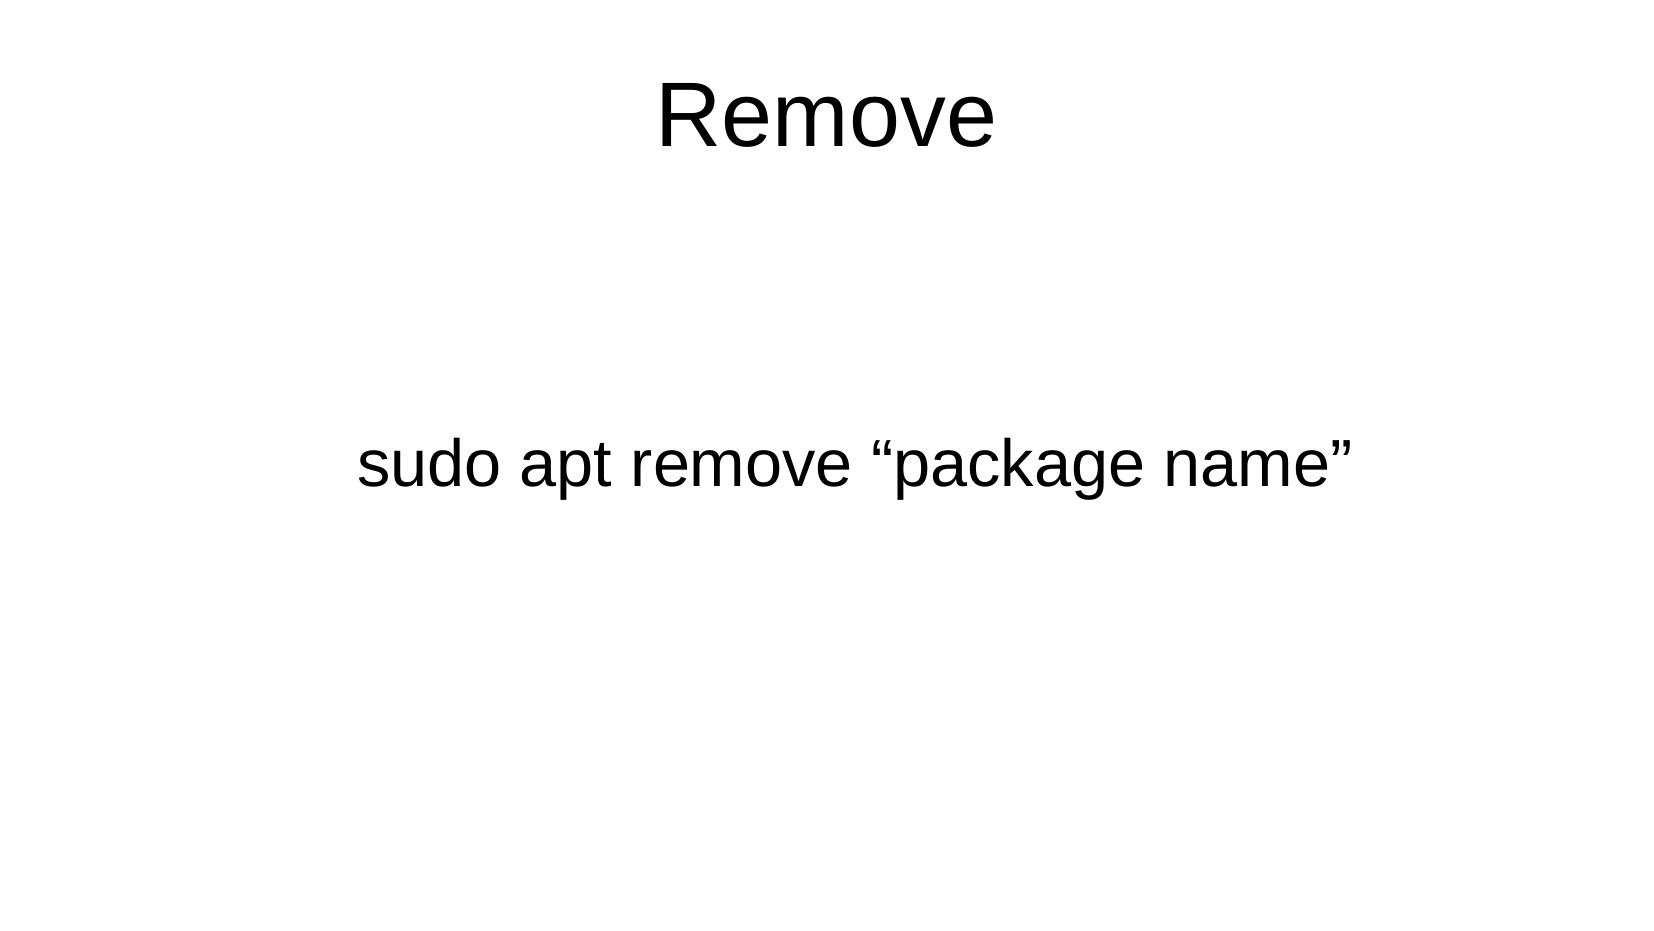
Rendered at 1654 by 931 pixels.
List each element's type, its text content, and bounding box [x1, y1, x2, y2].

list sudo apt remove “package name” [82, 217, 1571, 758]
title Remove [82, 37, 1571, 193]
